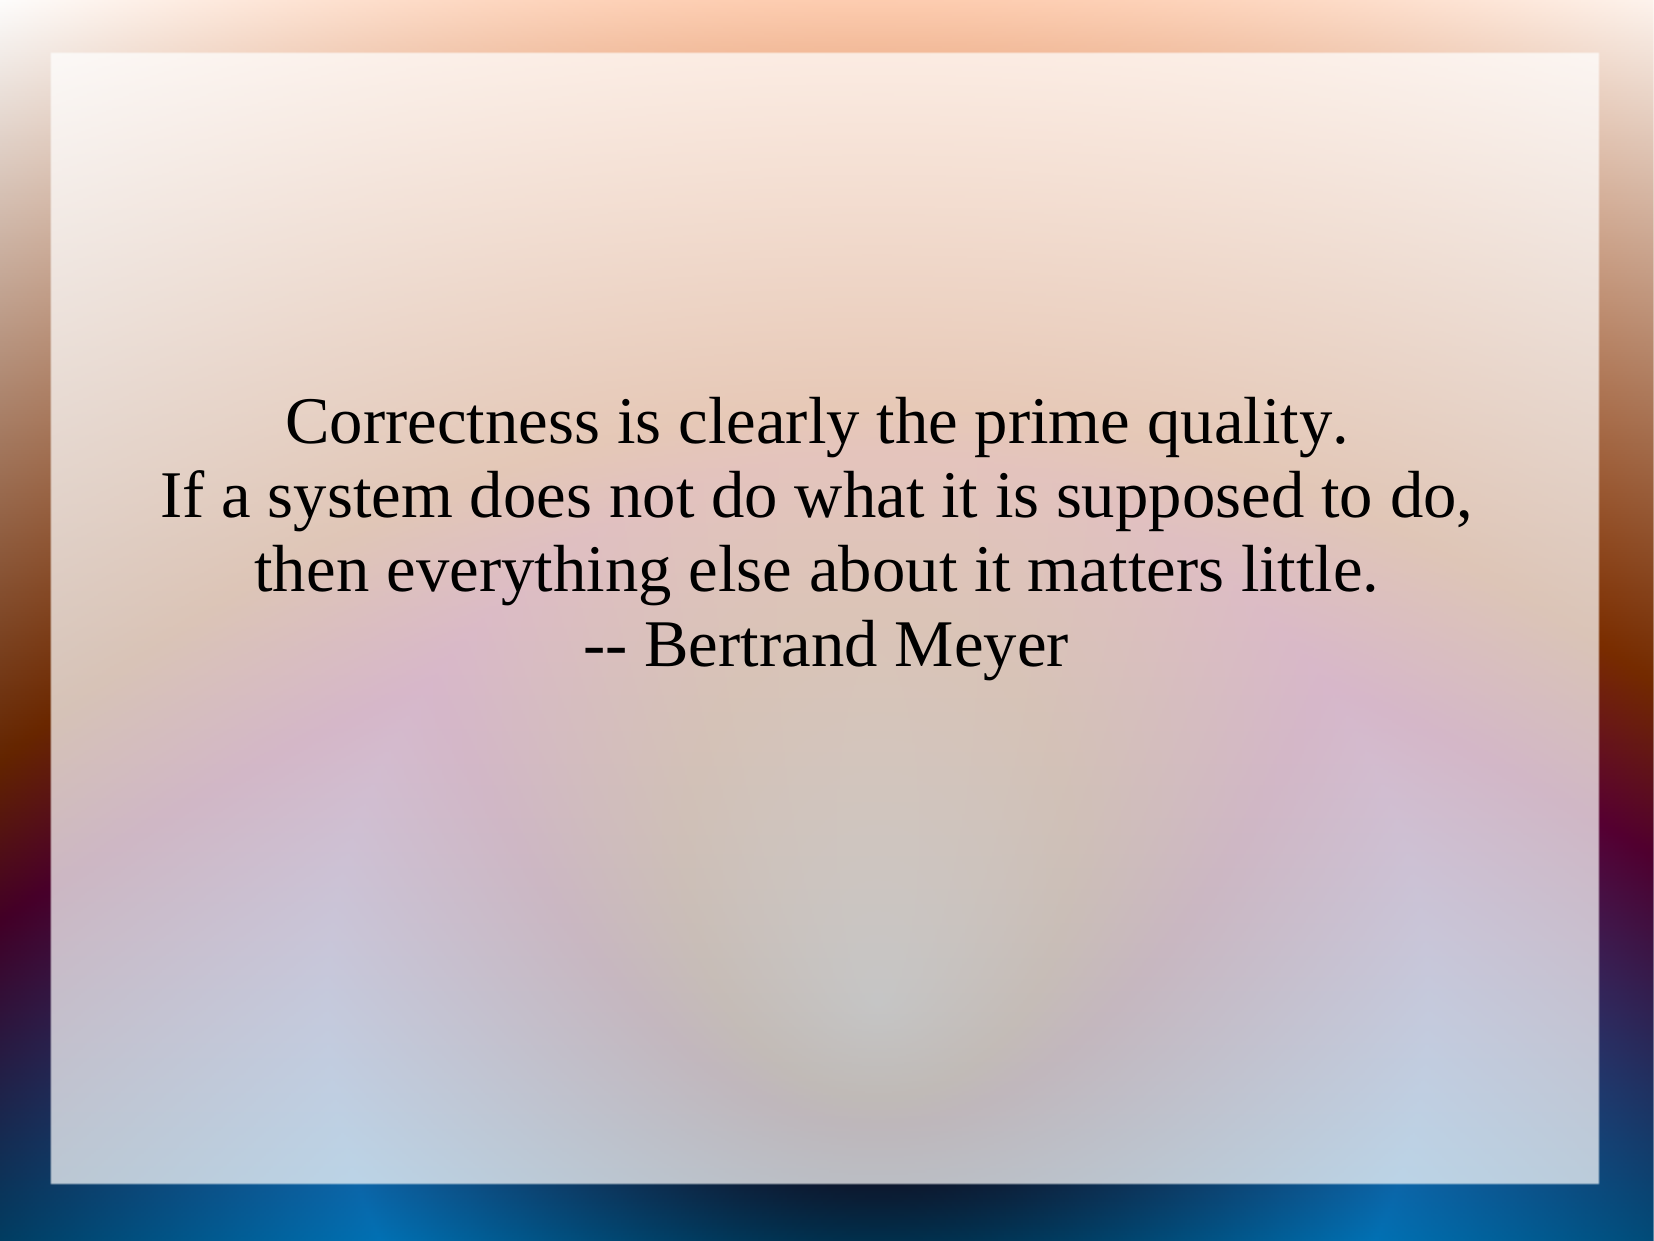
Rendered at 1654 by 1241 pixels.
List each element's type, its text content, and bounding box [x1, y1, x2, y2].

picture [0, 0, 1654, 1241]
subtitle Correctness is clearly the prime quality. If a system does not do what it is supposed to do, then everything else about it matters little. -- Bertrand Meyer [82, 55, 1571, 1010]
